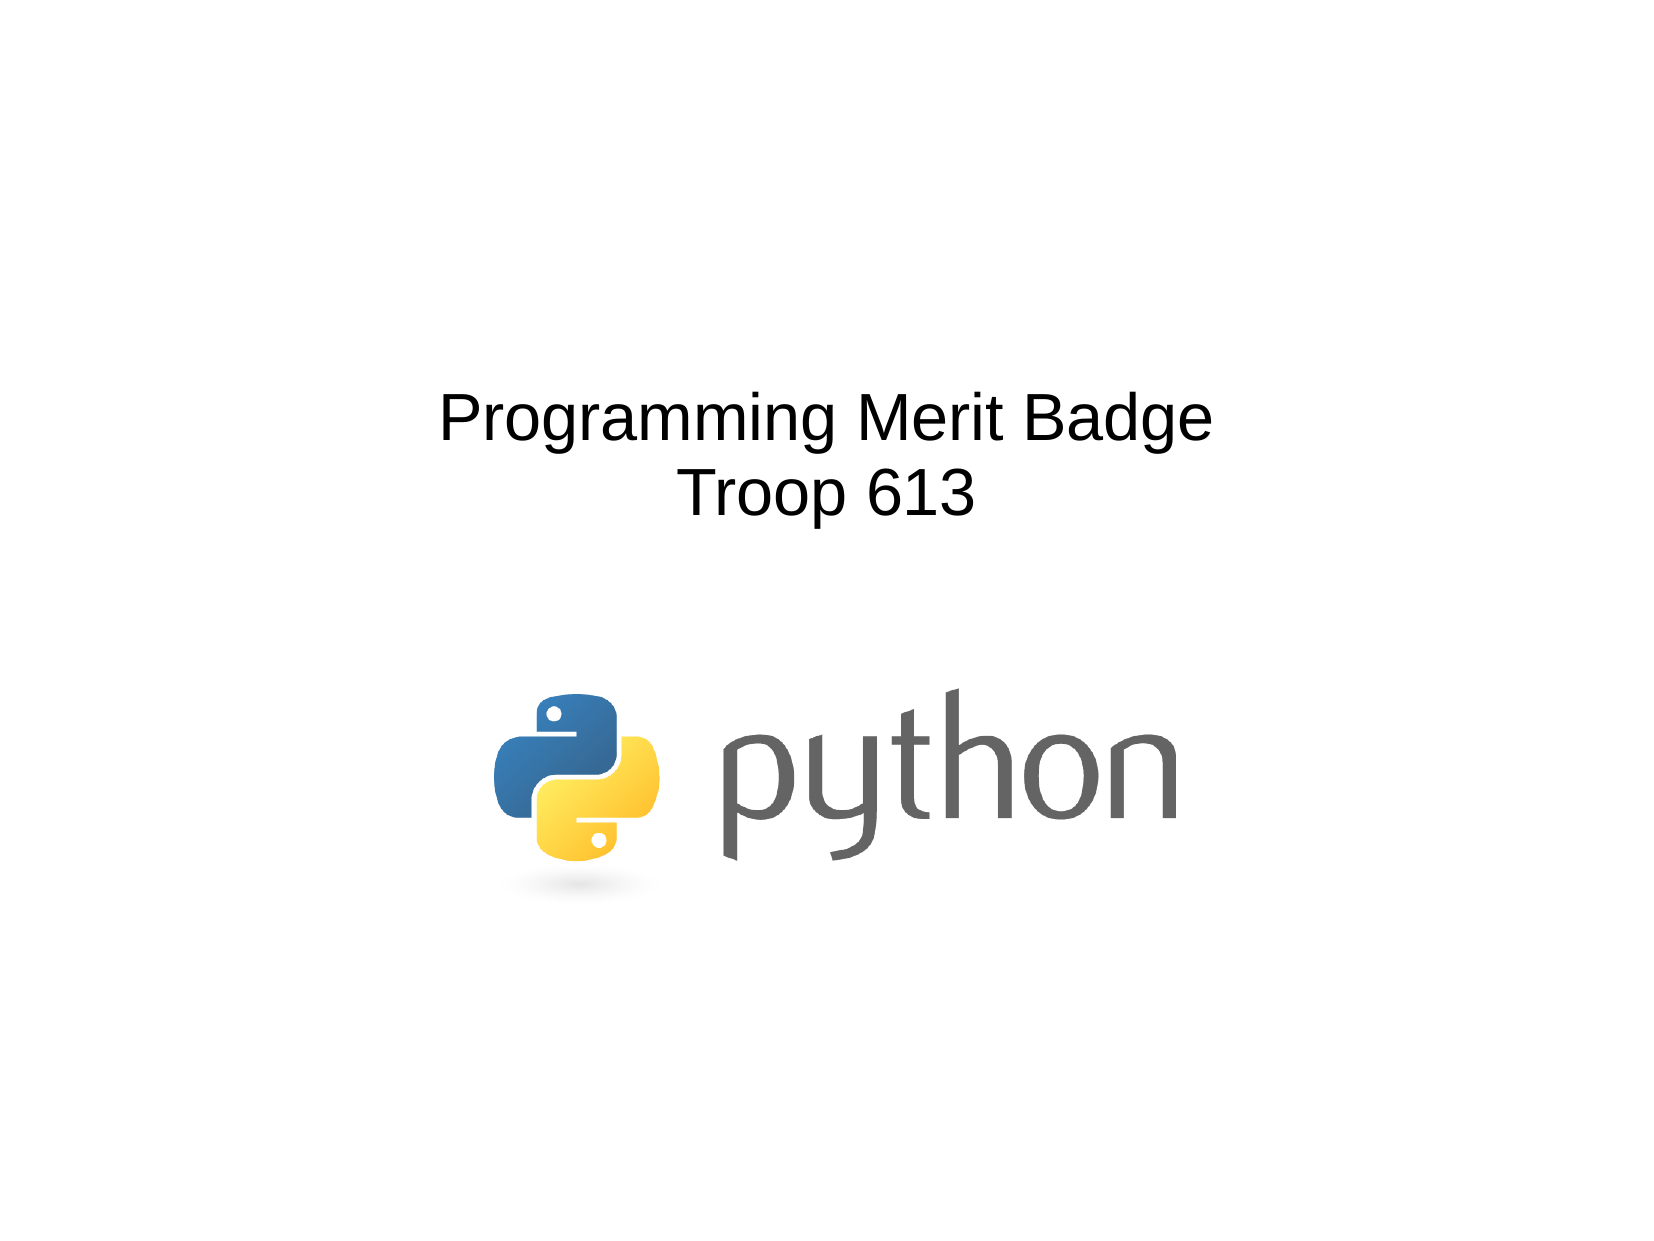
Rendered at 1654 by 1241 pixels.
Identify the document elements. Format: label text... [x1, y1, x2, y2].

subtitle Programming Merit Badge Troop 613 [82, 49, 1571, 1010]
picture [375, 644, 1276, 950]
